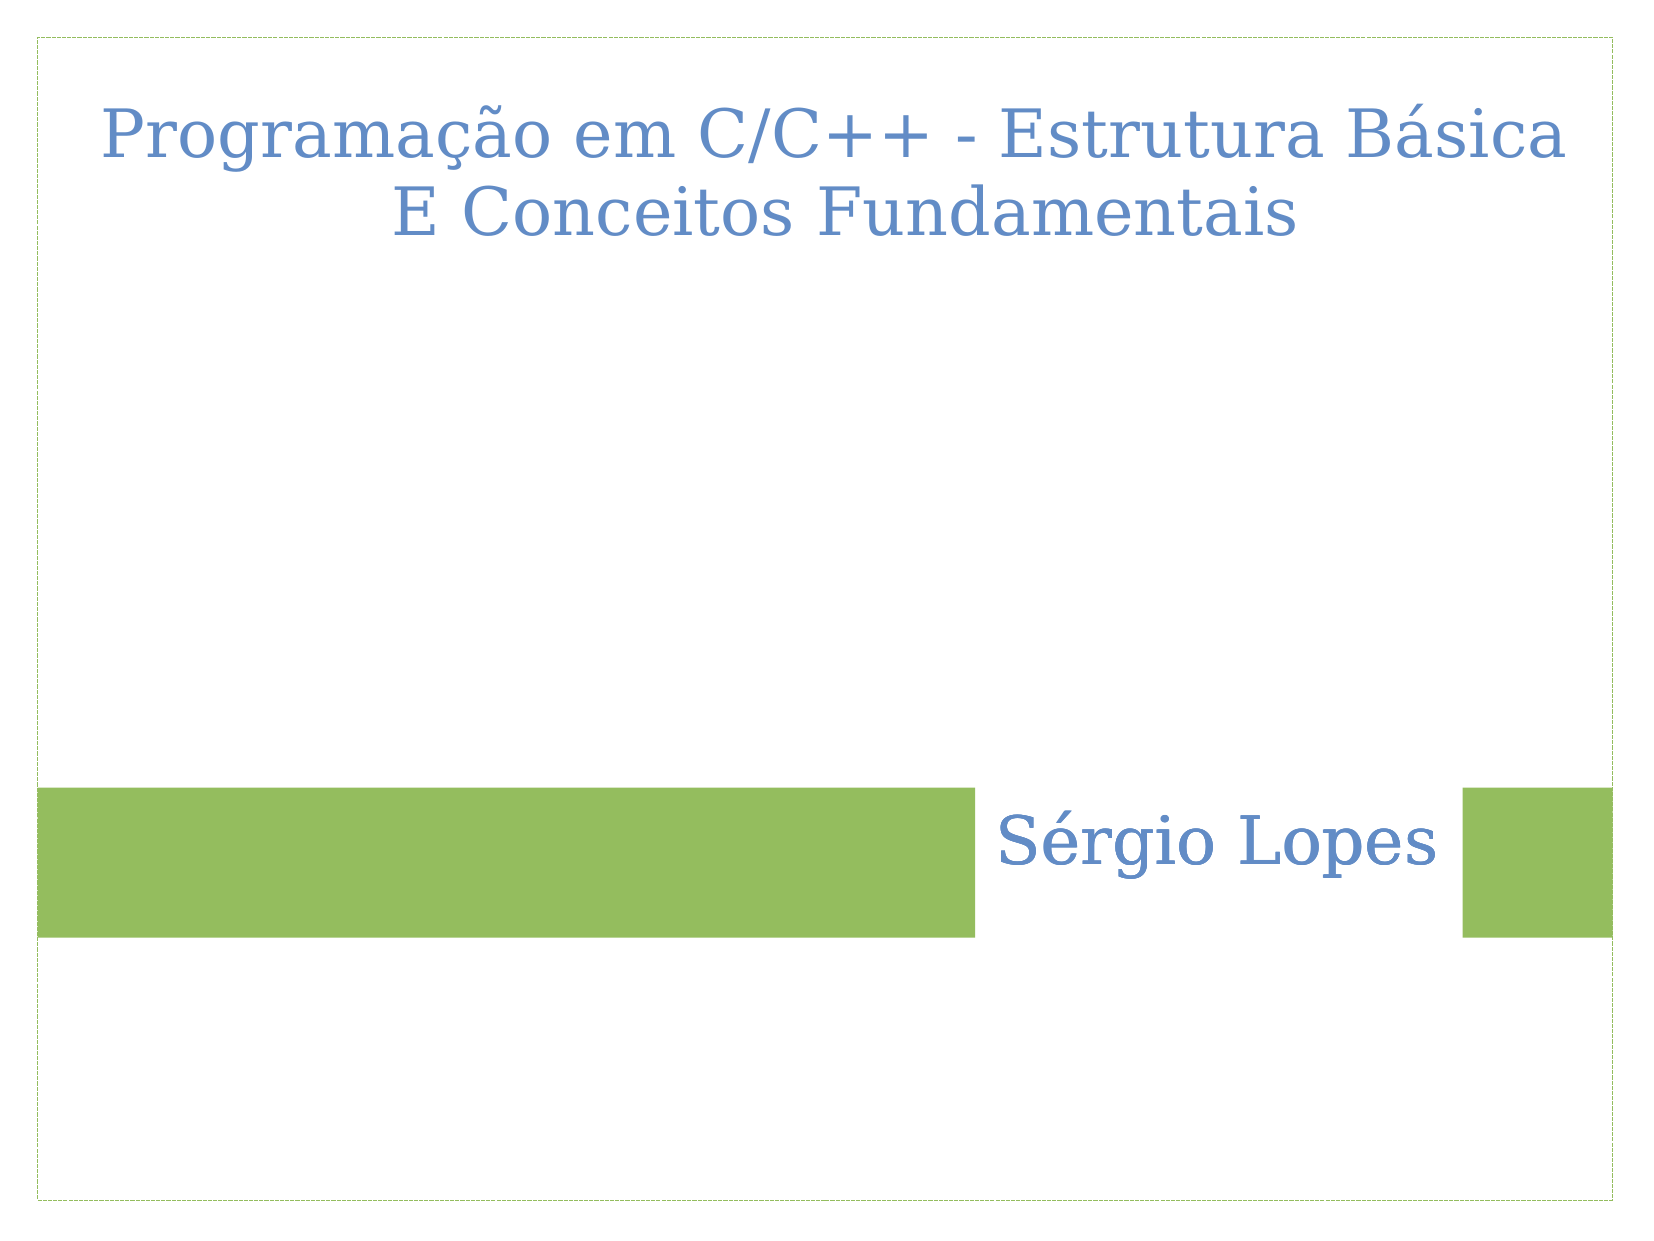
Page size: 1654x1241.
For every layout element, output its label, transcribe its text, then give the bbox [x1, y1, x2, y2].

text_box Programação em C/C++ - Estrutura Básica E Conceitos Fundamentais [86, 88, 1604, 301]
text_box [37, 787, 976, 938]
text_box Sérgio Lopes [980, 795, 1456, 930]
text_box [1462, 787, 1613, 938]
